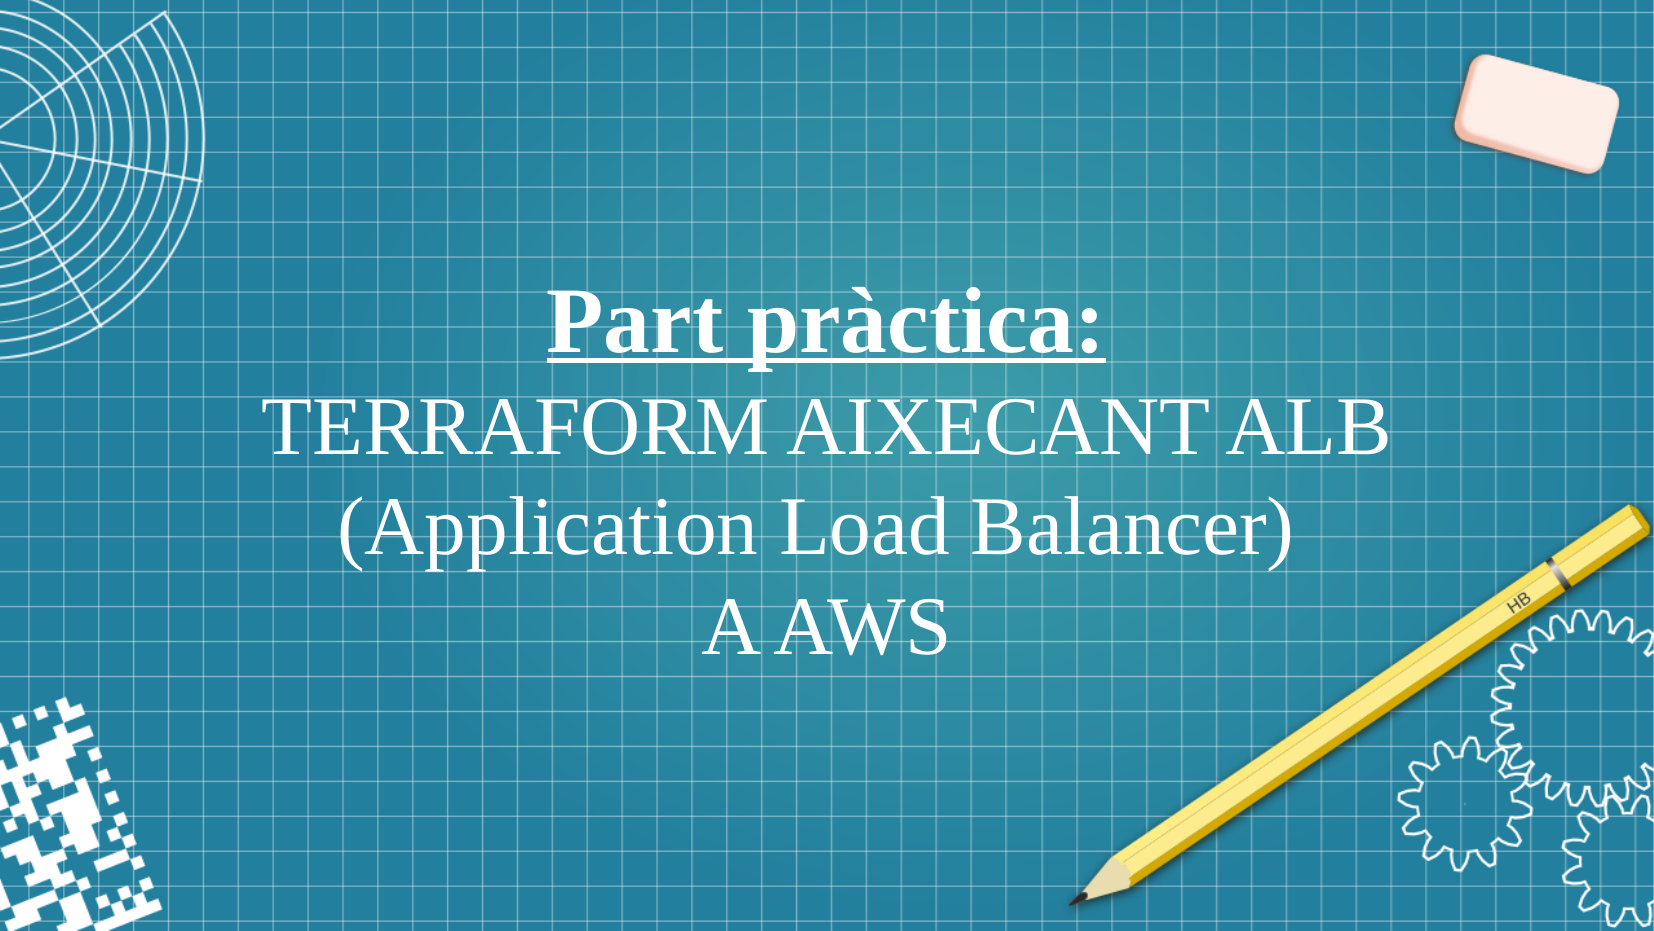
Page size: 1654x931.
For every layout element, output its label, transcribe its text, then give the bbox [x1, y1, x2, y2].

text_box Part pràctica: TERRAFORM AIXECANT ALB (Application Load Balancer) A AWS [229, 243, 1425, 687]
picture [0, 0, 1654, 931]
